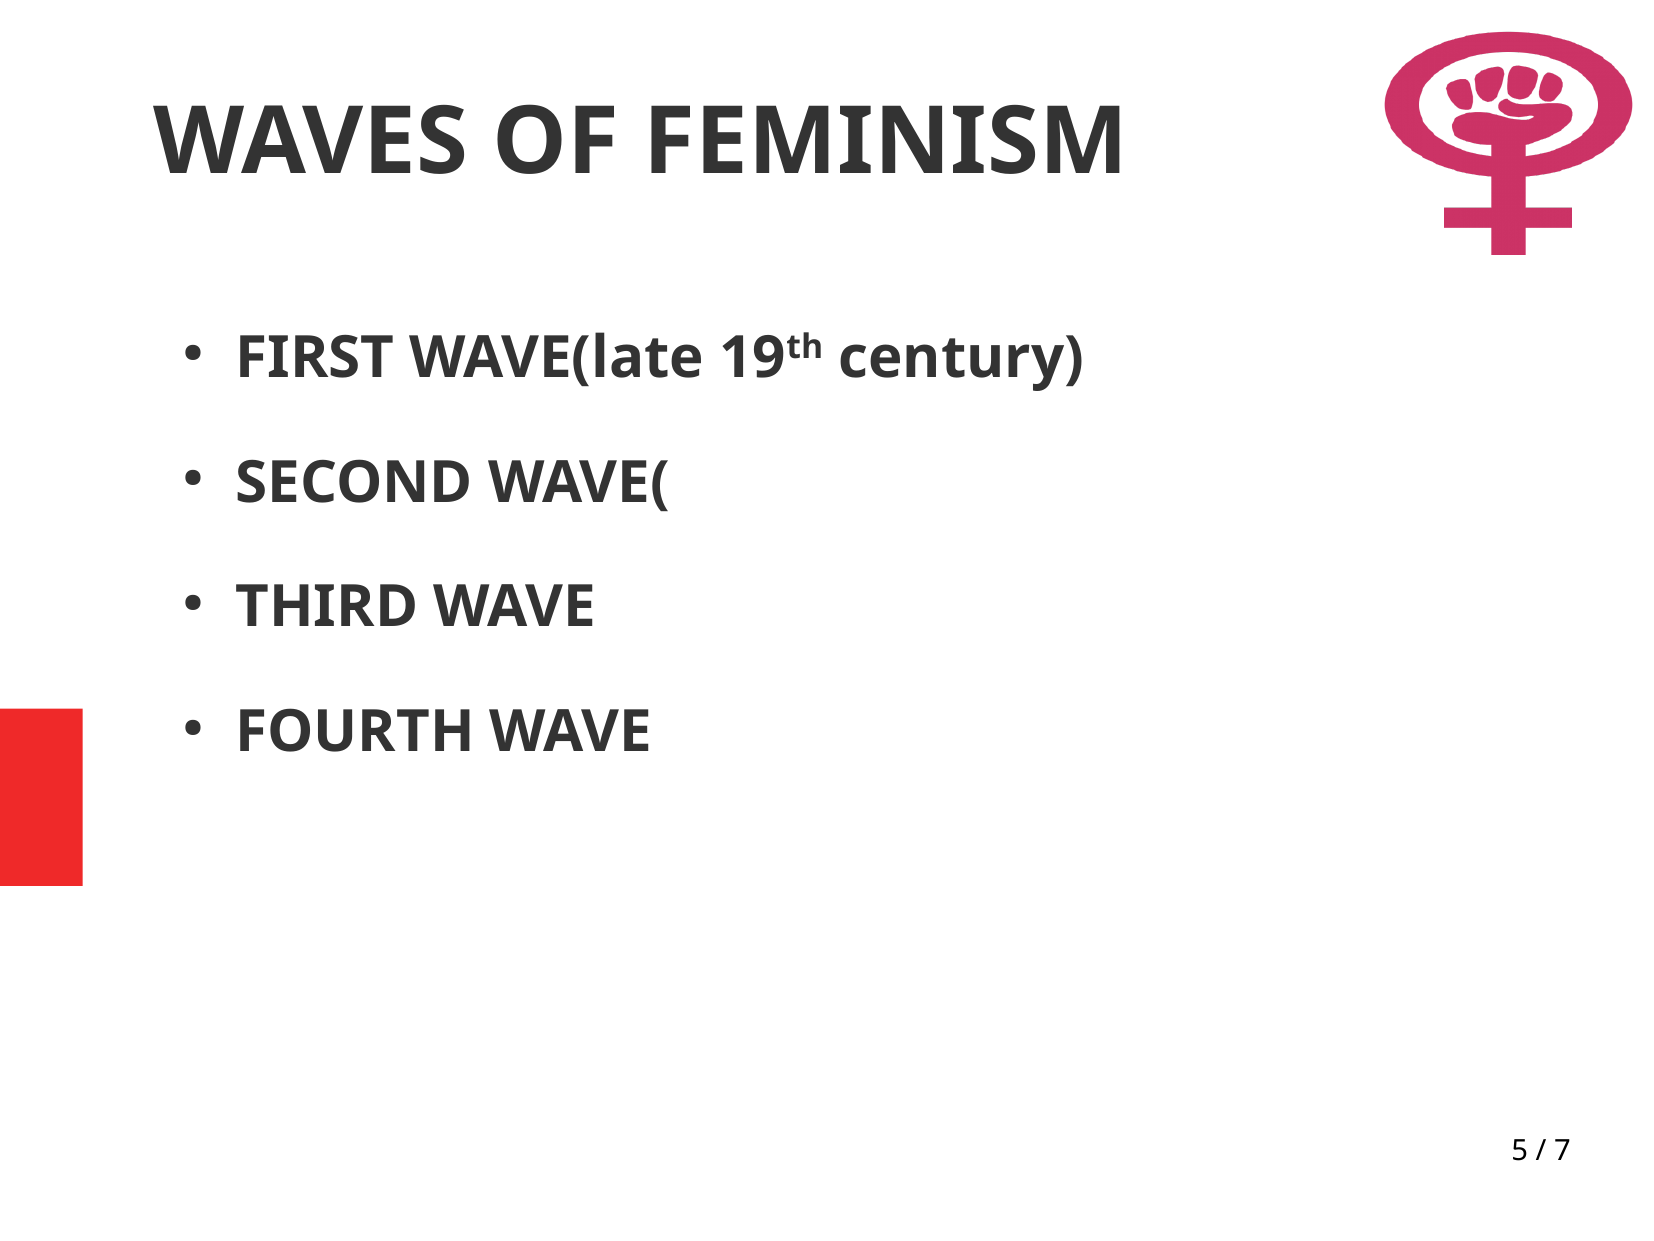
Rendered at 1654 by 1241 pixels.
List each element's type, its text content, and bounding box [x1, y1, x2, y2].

picture [1380, 29, 1636, 256]
list FIRST WAVE(late 19th century) SECOND WAVE( THIRD WAVE FOURTH WAVE [165, 315, 1571, 957]
title WAVES OF FEMINISM [105, 18, 1511, 256]
